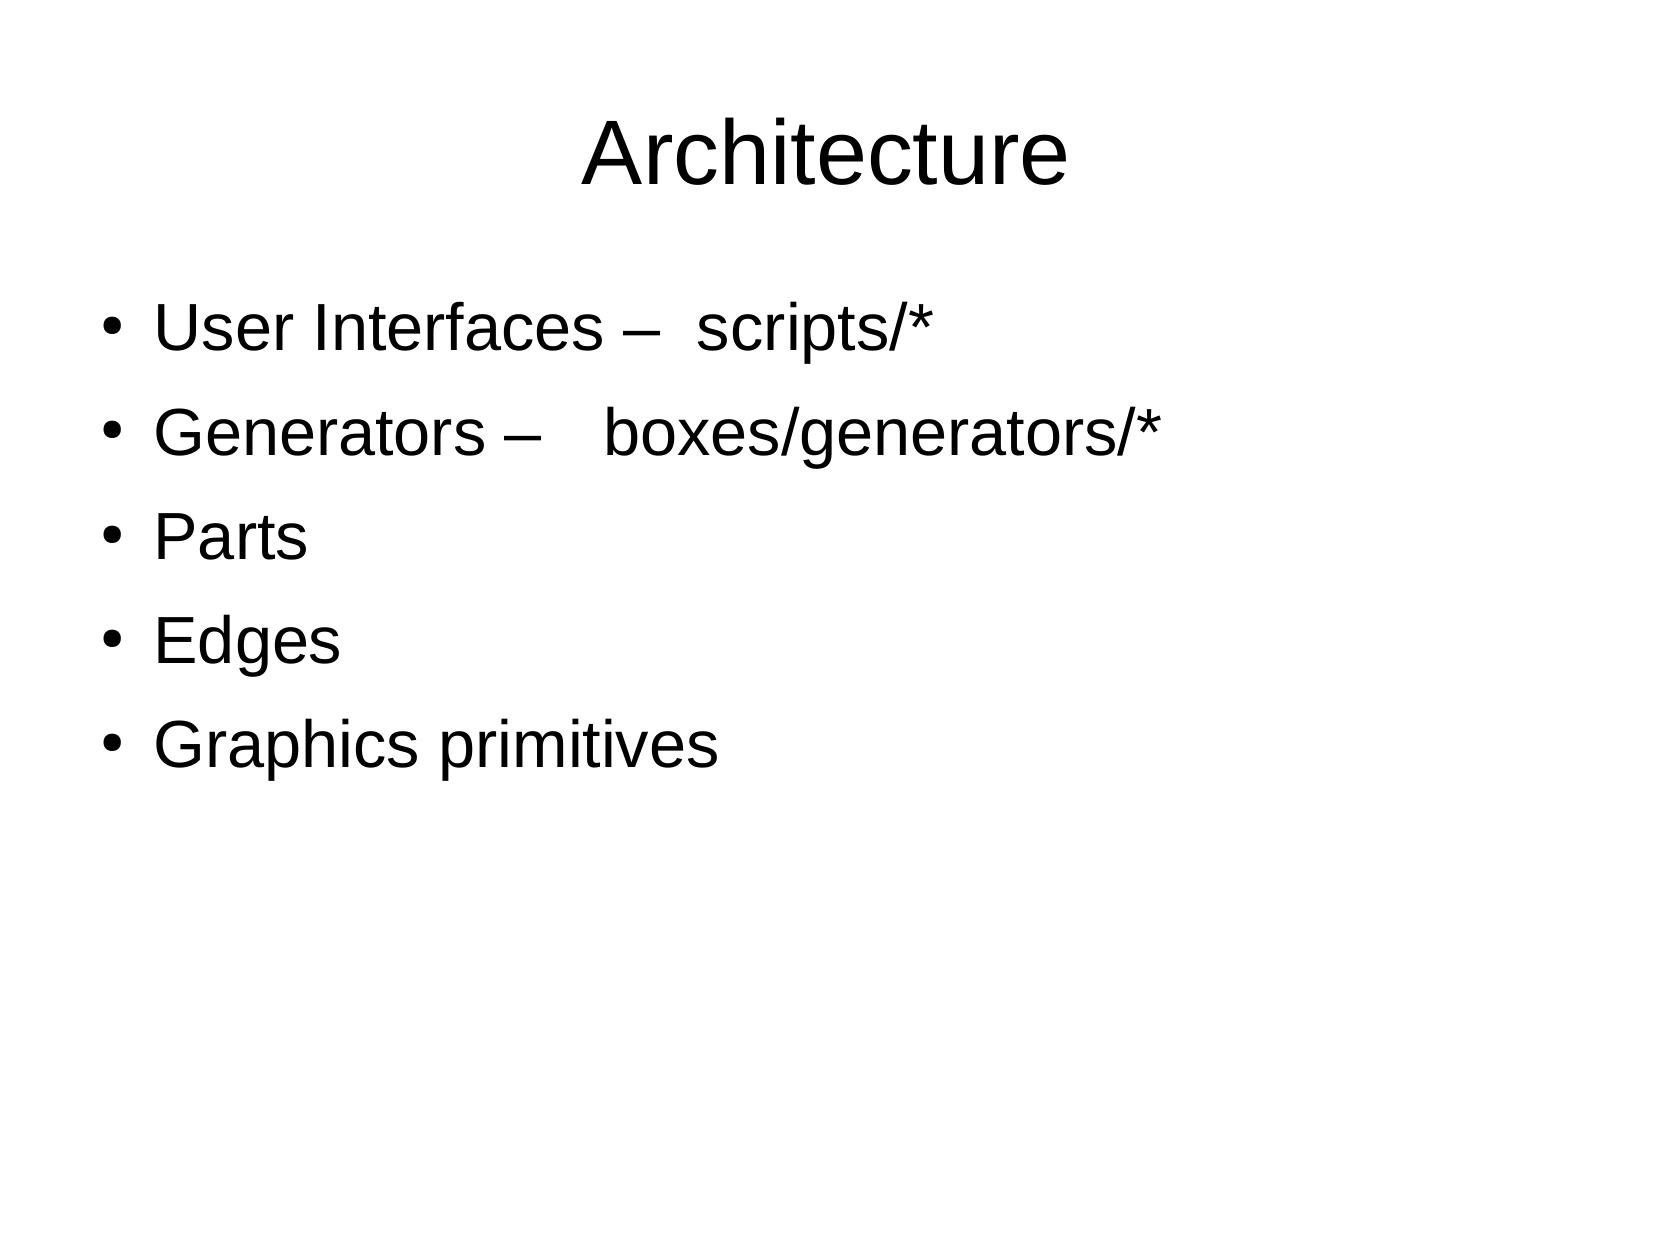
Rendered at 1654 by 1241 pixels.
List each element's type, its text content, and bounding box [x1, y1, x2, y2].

title Architecture [82, 49, 1571, 257]
list User Interfaces – scripts/* Generators – boxes/generators/* Parts Edges Graphics primitives [82, 290, 1571, 1010]
